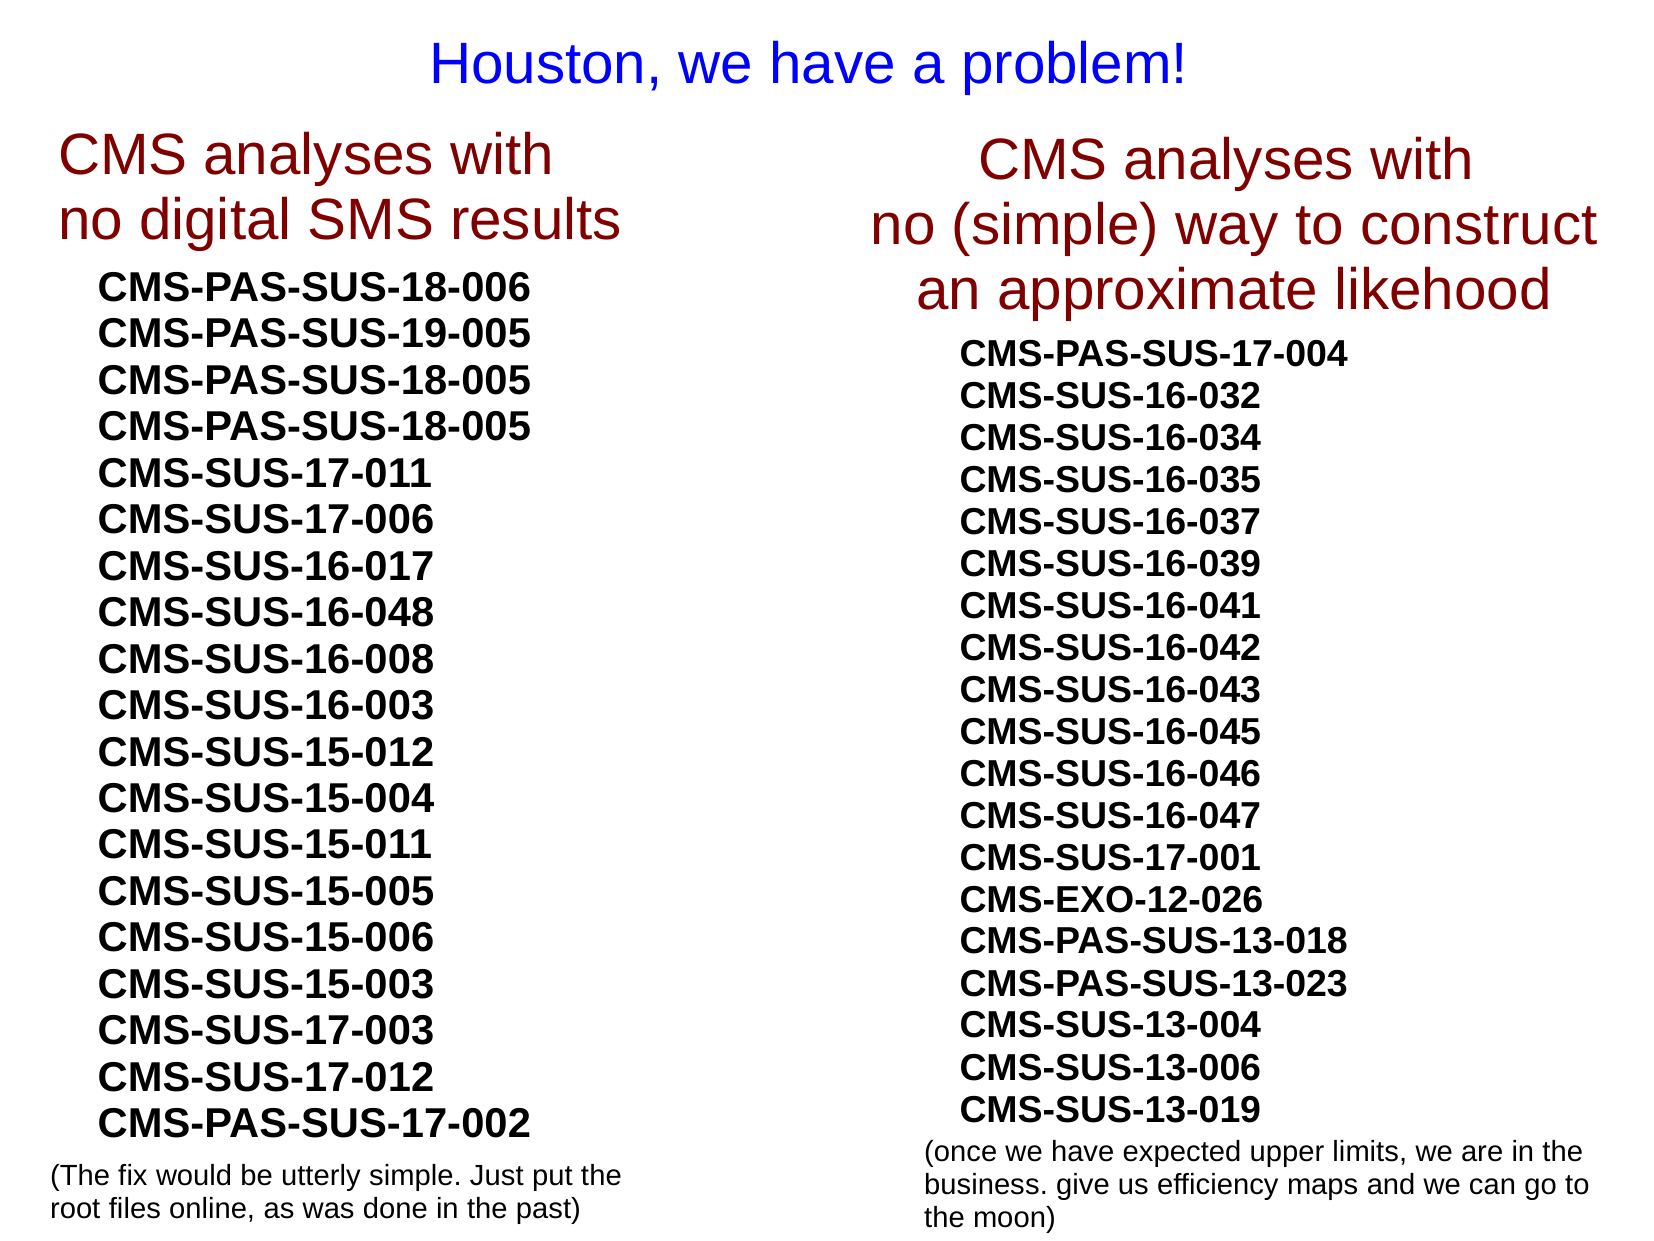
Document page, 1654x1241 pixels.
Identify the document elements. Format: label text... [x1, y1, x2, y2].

text_box Houston, we have a problem! [124, 23, 1495, 104]
text_box (The fix would be utterly simple. Just put the root files online, as was done in the past) [35, 1151, 686, 1241]
title CMS analyses with no digital SMS results [58, 84, 685, 290]
text_box CMS-PAS-SUS-17-004 CMS-SUS-16-032 CMS-SUS-16-034 CMS-SUS-16-035 CMS-SUS-16-037 CMS-SUS-16-039 CMS-SUS-16-041 CMS-SUS-16-042 CMS-SUS-16-043 CMS-SUS-16-045 CMS-SUS-16-046 CMS-SUS-16-047 CMS-SUS-17-001 CMS-EXO-12-026 CMS-PAS-SUS-13-018 CMS-PAS-SUS-13-023 CMS-SUS-13-004 CMS-SUS-13-006 CMS-SUS-13-019 [944, 324, 1619, 1127]
text_box (once we have expected upper limits, we are in the business. give us efficiency maps and we can go to the moon) [909, 1127, 1630, 1241]
title CMS analyses with no (simple) way to construct an approximate likehood [850, 94, 1619, 355]
text_box CMS-PAS-SUS-18-006 CMS-PAS-SUS-19-005 CMS-PAS-SUS-18-005 CMS-PAS-SUS-18-005 CMS-SUS-17-011 CMS-SUS-17-006 CMS-SUS-16-017 CMS-SUS-16-048 CMS-SUS-16-008 CMS-SUS-16-003 CMS-SUS-15-012 CMS-SUS-15-004 CMS-SUS-15-011 CMS-SUS-15-005 CMS-SUS-15-006 CMS-SUS-15-003 CMS-SUS-17-003 CMS-SUS-17-012 CMS-PAS-SUS-17-002 [82, 290, 650, 1151]
